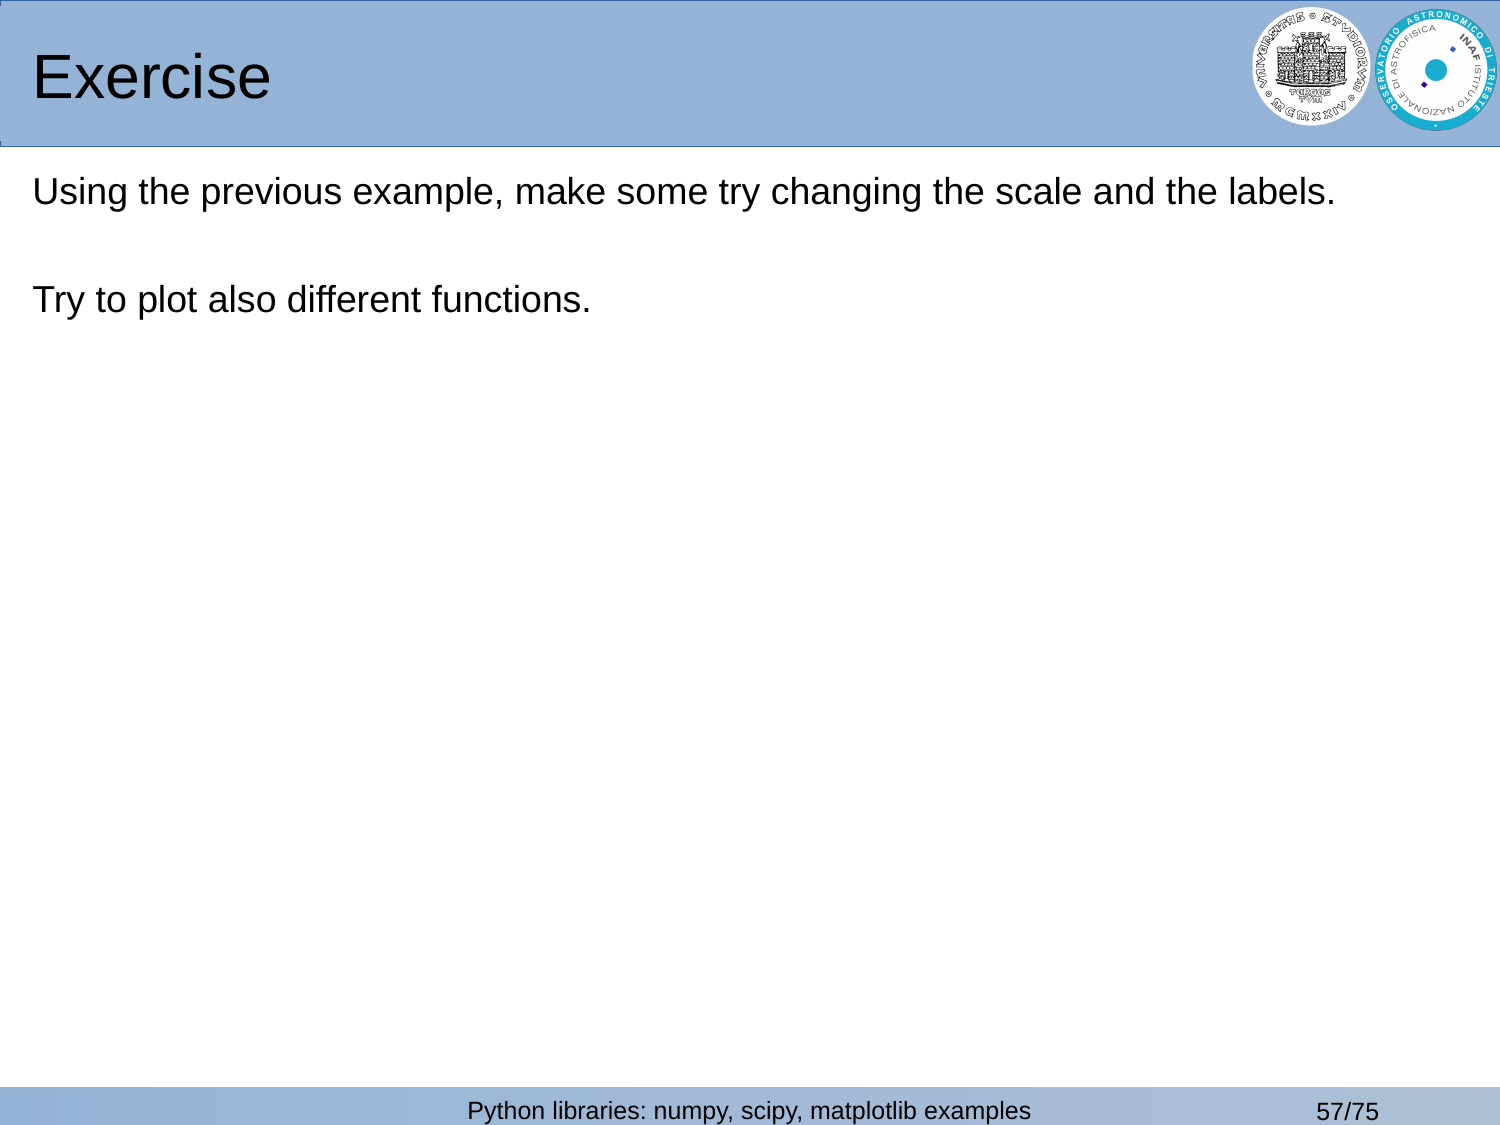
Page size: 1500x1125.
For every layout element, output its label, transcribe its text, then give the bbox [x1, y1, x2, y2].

text_box Exercise [0, 5, 1253, 141]
picture [1253, 0, 1500, 156]
list Using the previous example, make some try changing the scale and the labels. Try to plot also different functions. [17, 159, 1500, 1060]
